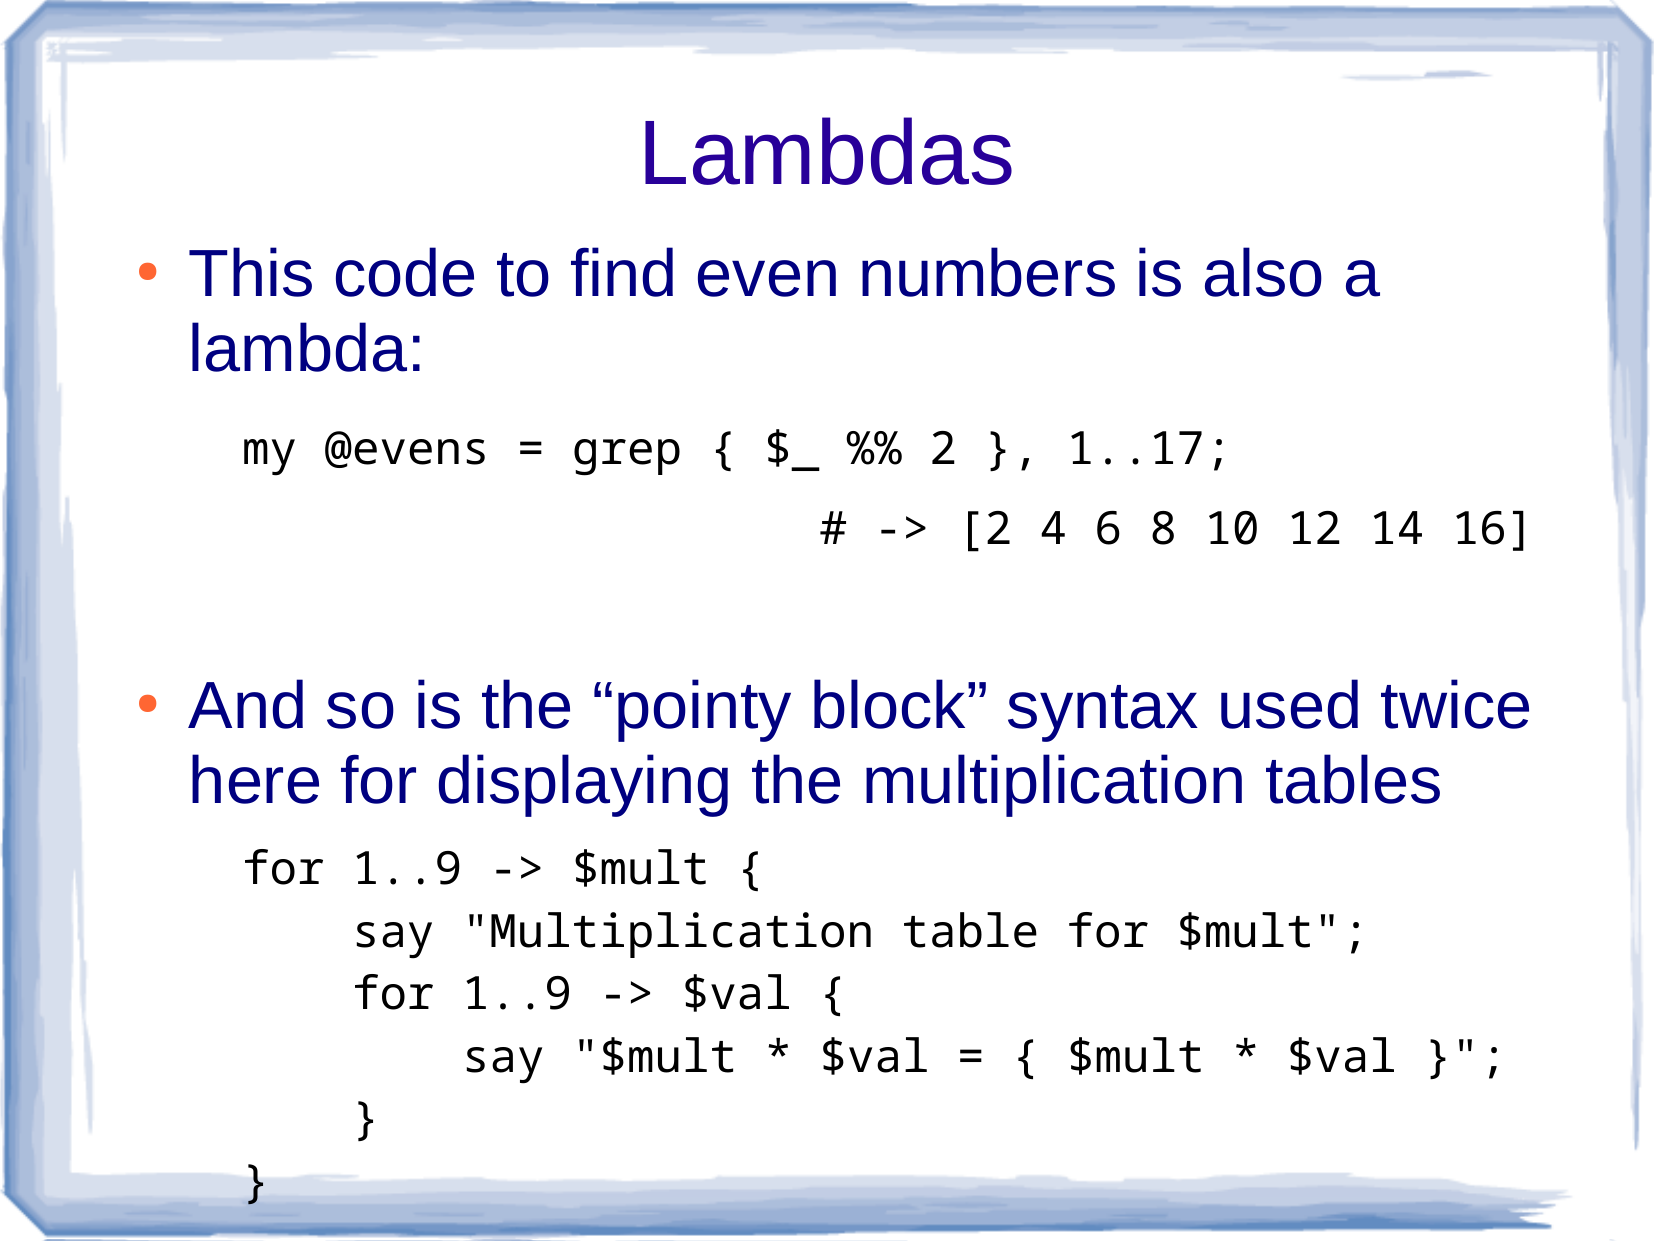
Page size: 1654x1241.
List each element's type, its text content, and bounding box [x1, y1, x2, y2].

picture [0, 0, 1654, 1241]
list This code to find even numbers is also a lambda: my @evens = grep { $_ %% 2 }, 1..17; # -> [2 4 6 8 10 12 14 16] And so is the “pointy block” syntax used twice here for displaying the multiplication tables for 1..9 -> $mult { say "Multiplication table for $mult"; for 1..9 -> $val { say "$mult * $val = { $mult * $val }"; } } [118, 236, 1571, 1167]
title Lambdas [82, 49, 1571, 257]
